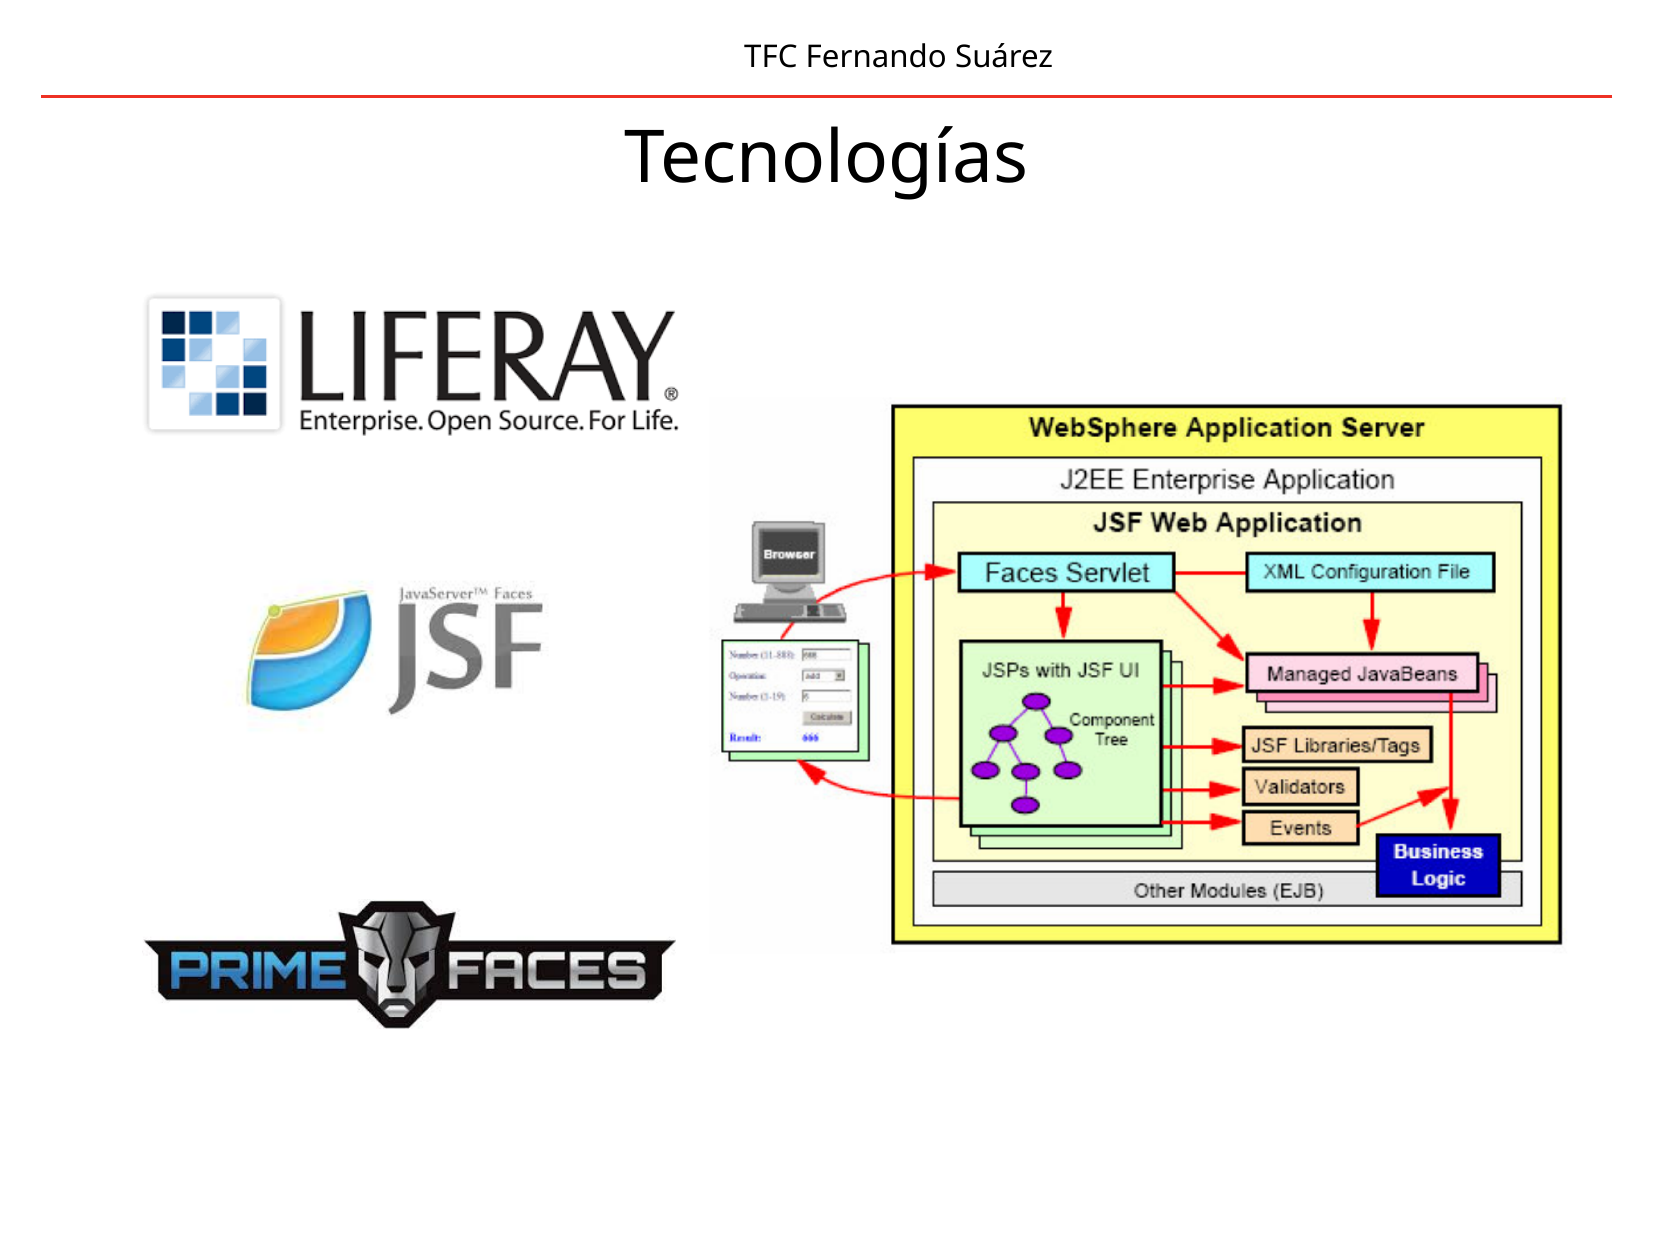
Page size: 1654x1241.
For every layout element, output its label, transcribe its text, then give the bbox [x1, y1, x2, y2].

picture [705, 390, 1593, 954]
picture [135, 285, 691, 444]
picture [142, 900, 676, 1029]
title Tecnologías [82, 49, 1571, 257]
picture [148, 531, 646, 781]
